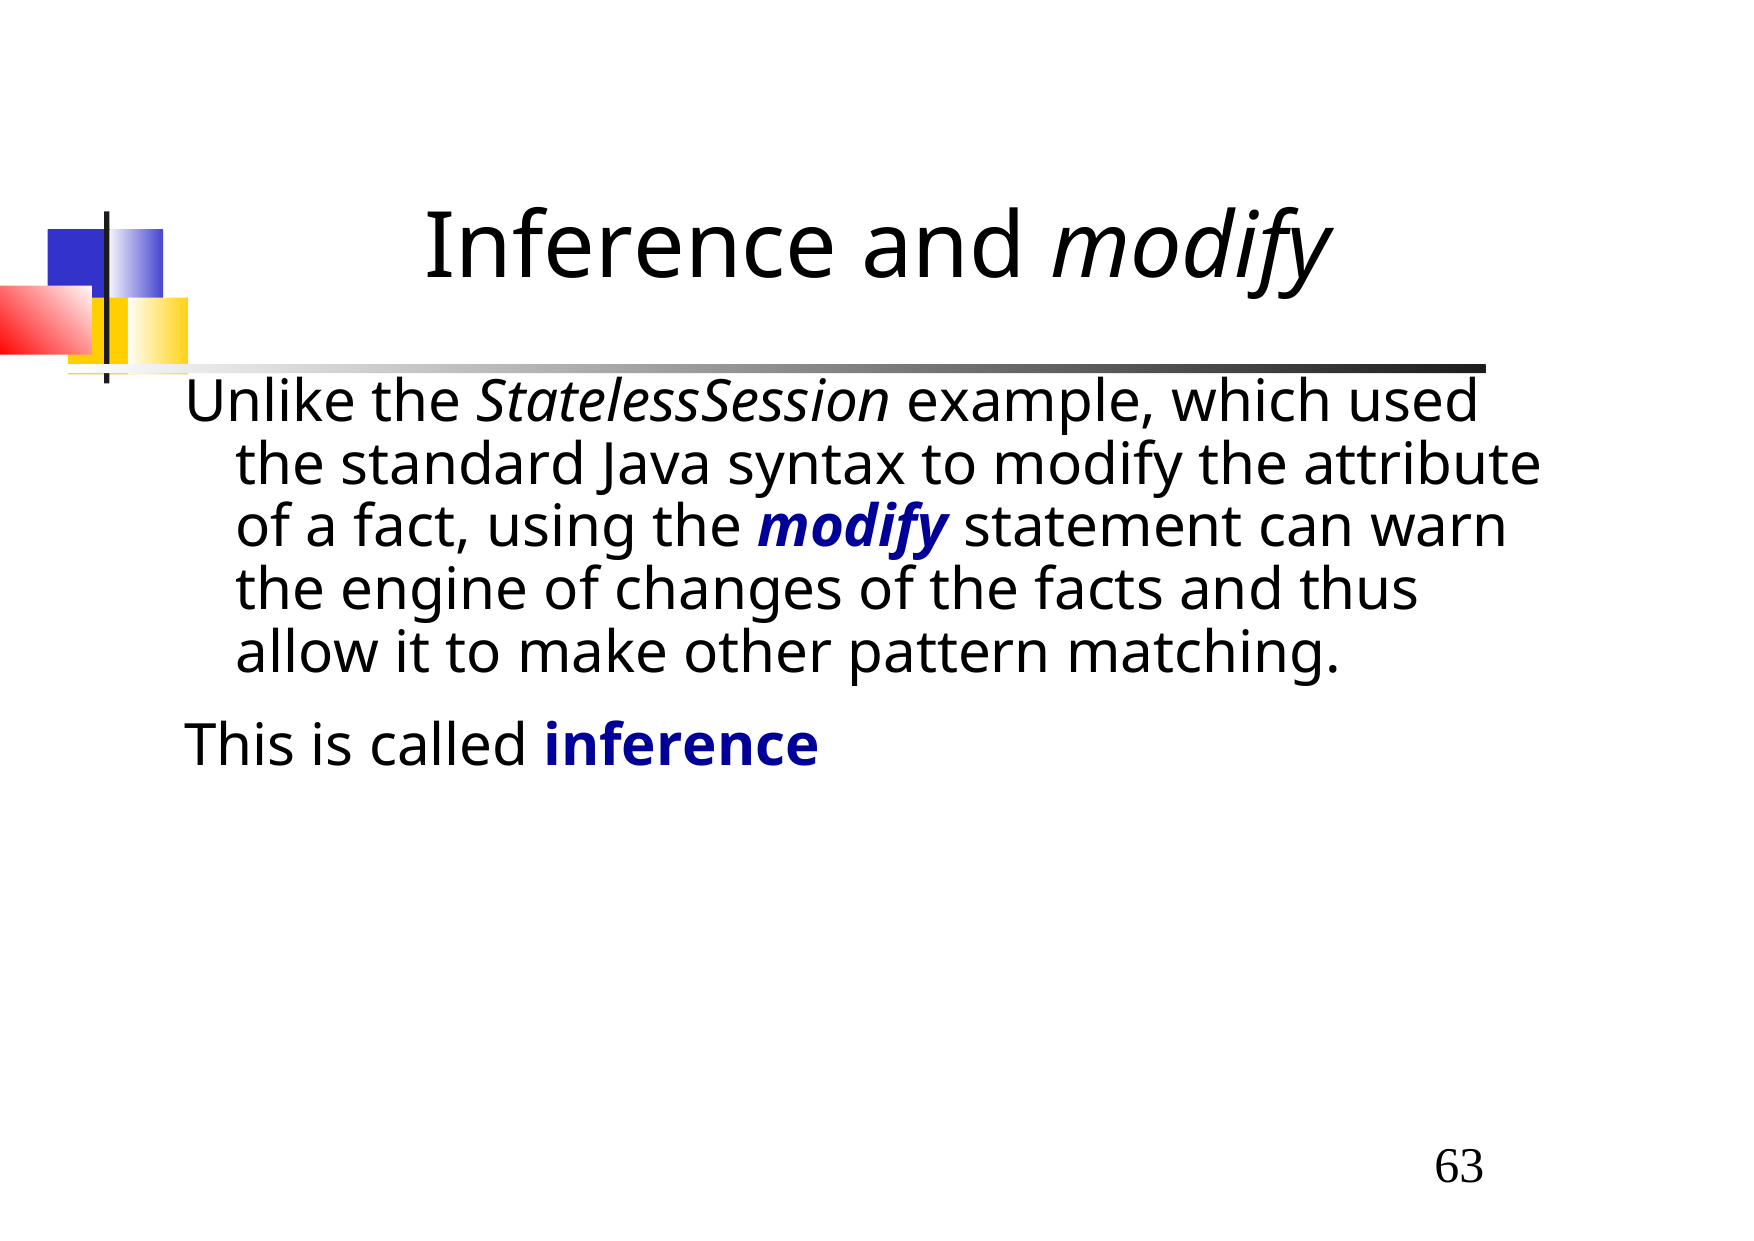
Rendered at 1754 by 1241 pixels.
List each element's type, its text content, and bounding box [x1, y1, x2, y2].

list Unlike the StatelessSession example, which used the standard Java syntax to modify the attribute of a fact, using the modify statement can warn the engine of changes of the facts and thus allow it to make other pattern matching. This is called inference [179, 371, 1577, 1089]
title Inference and modify [179, 152, 1577, 340]
